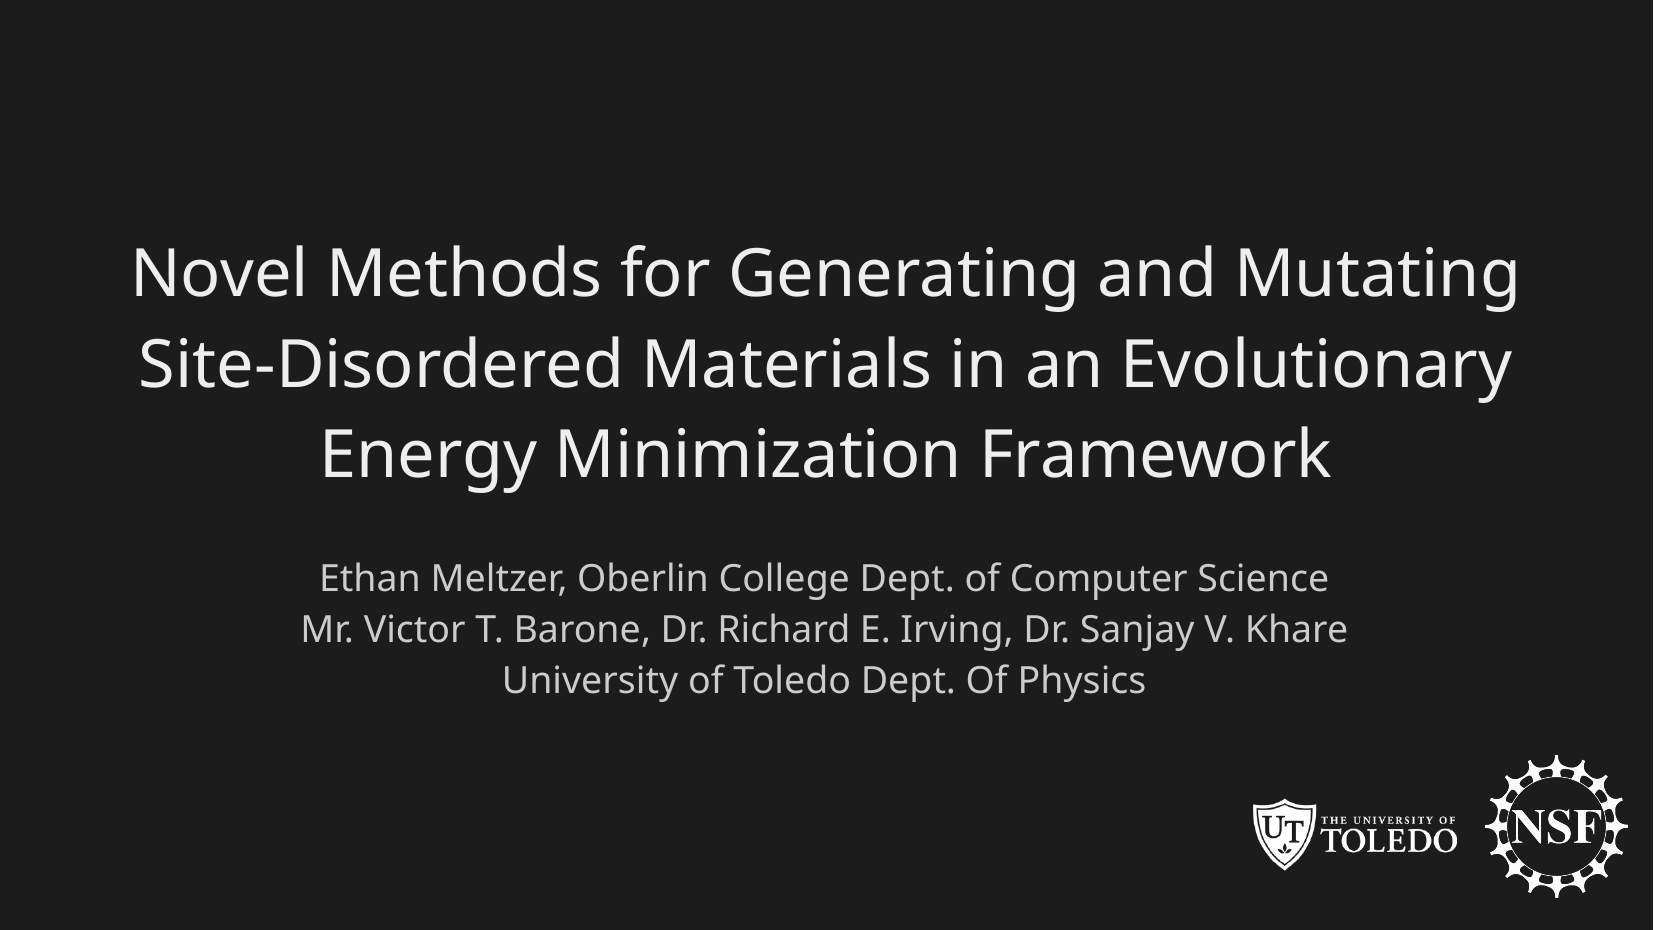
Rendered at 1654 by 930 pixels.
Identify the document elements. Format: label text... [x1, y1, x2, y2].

picture [1237, 753, 1653, 900]
text_box Ethan Meltzer, Oberlin College Dept. of Computer Science Mr. Victor T. Barone, Dr. Richard E. Irving, Dr. Sanjay V. Khare University of Toledo Dept. Of Physics [112, 544, 1537, 713]
subtitle Novel Methods for Generating and Mutating Site-Disordered Materials in an Evolutionary Energy Minimization Framework [82, 224, 1571, 589]
